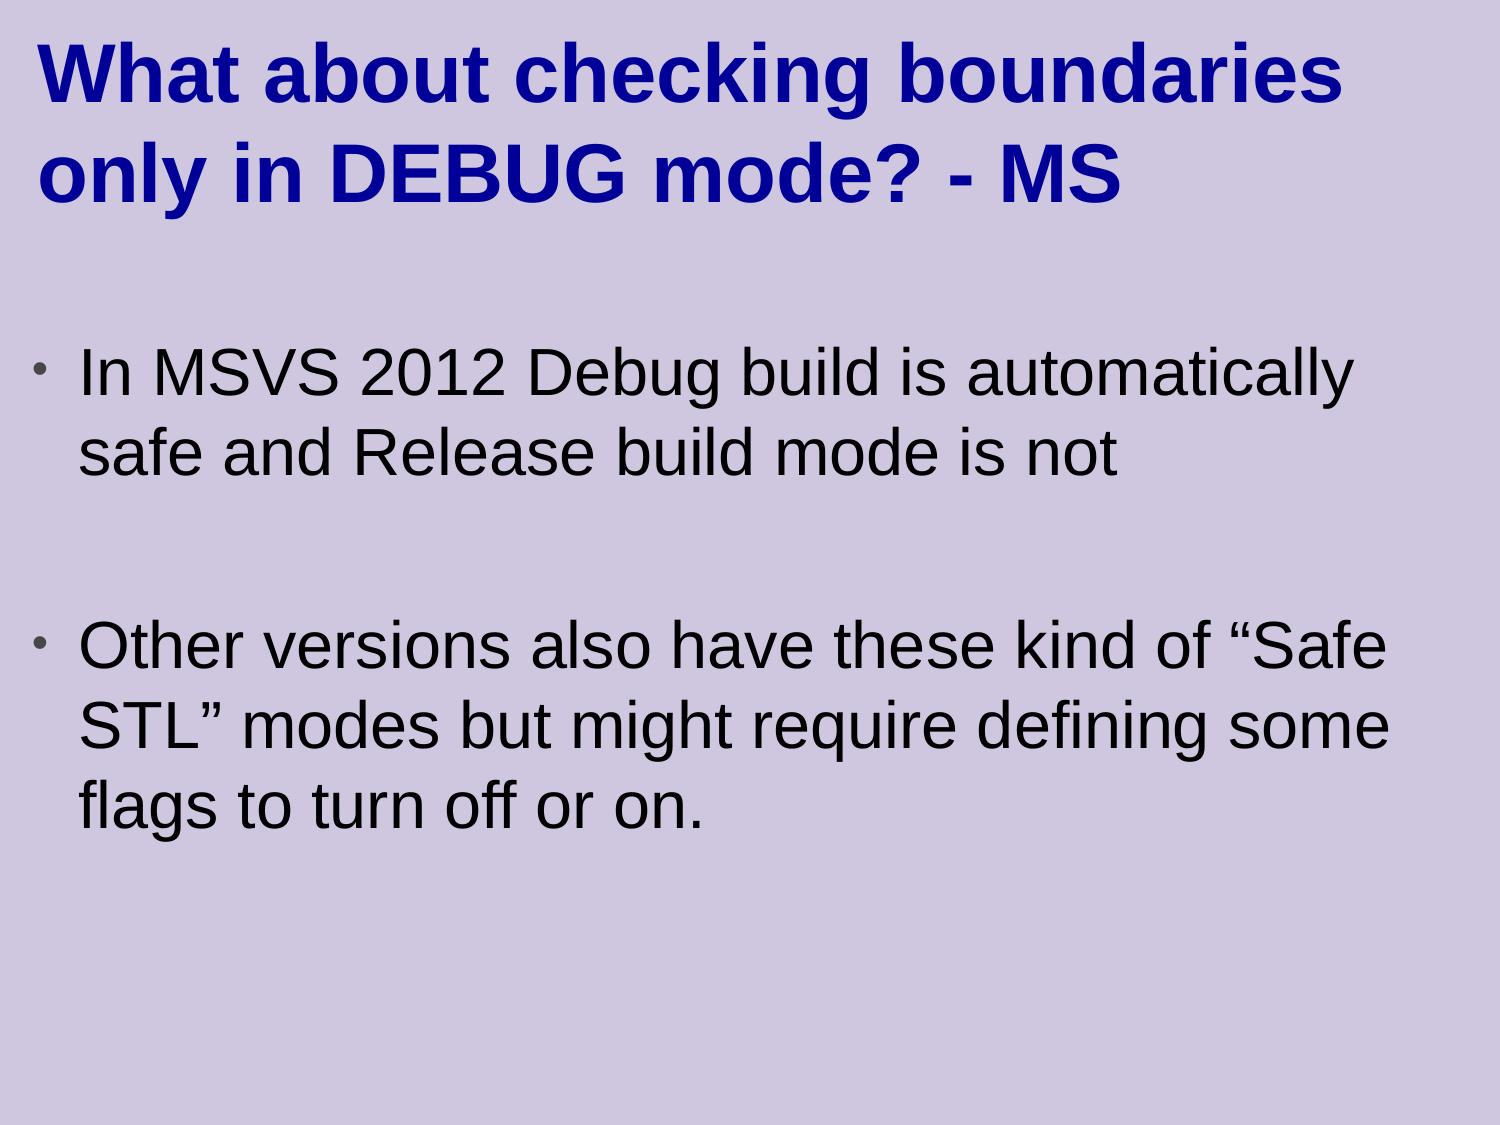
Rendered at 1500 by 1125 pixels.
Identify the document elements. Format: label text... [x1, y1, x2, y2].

list In MSVS 2012 Debug build is automatically safe and Release build mode is not Other versions also have these kind of “Safe STL” modes but might require defining some flags to turn off or on. [31, 135, 1450, 1125]
title What about checking boundaries only in DEBUG mode? - MS [37, 25, 1468, 212]
